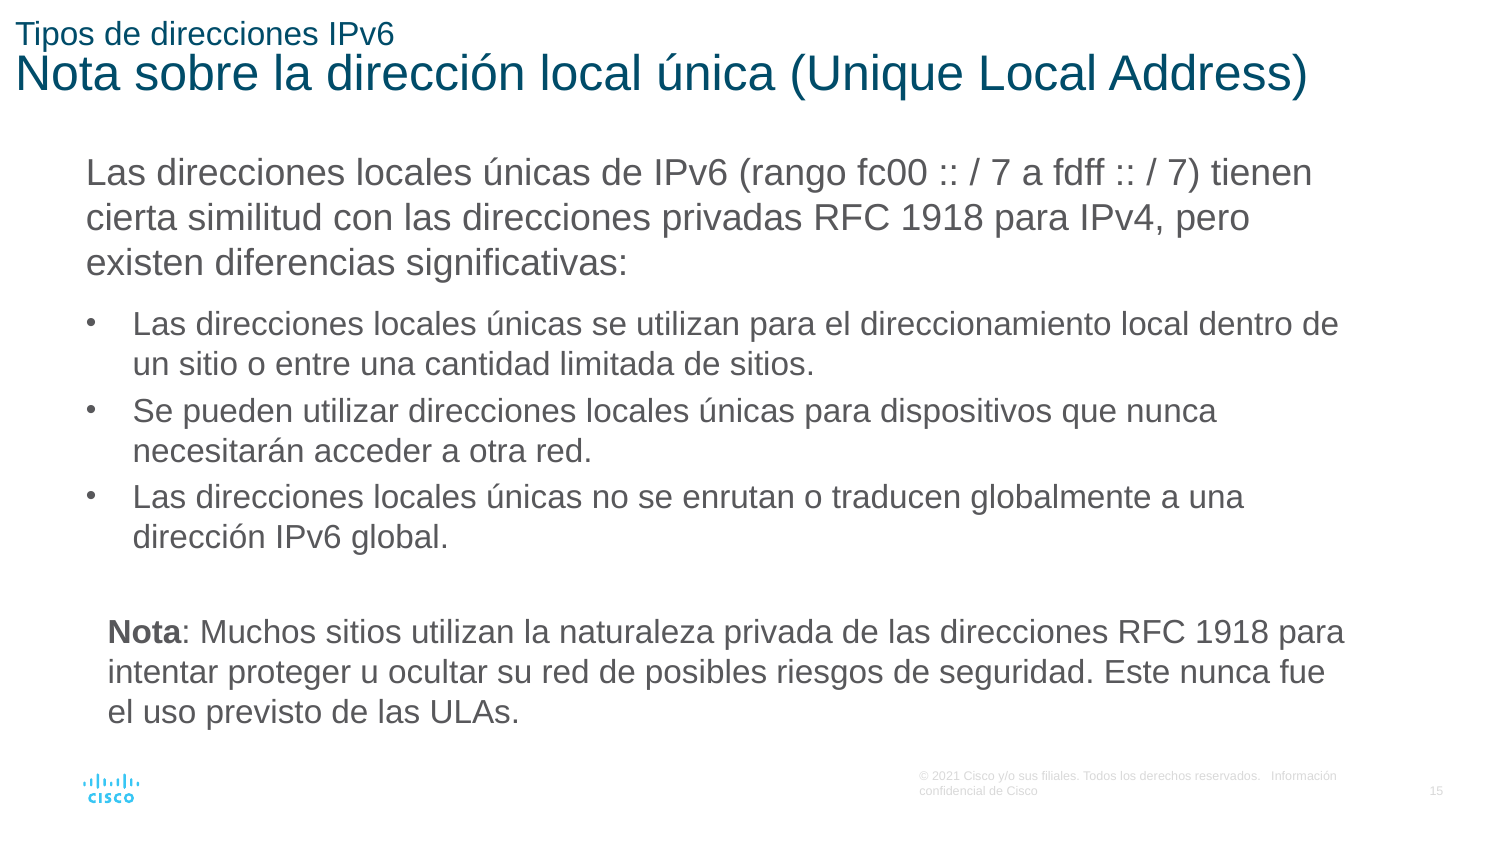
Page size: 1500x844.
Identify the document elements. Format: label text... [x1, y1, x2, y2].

title Tipos de direcciones IPv6 Nota sobre la dirección local única (Unique Local Address) [0, 0, 1369, 121]
text_box Nota: Muchos sitios utilizan la naturaleza privada de las direcciones RFC 1918 para intentar proteger u ocultar su red de posibles riesgos de seguridad. Este nunca fue el uso previsto de las ULAs. [92, 602, 1369, 738]
list Las direcciones locales únicas de IPv6 (rango fc00 :: / 7 a fdff :: / 7) tienen cierta similitud con las direcciones privadas RFC 1918 para IPv4, pero existen diferencias significativas: Las direcciones locales únicas se utilizan para el direccionamiento local dentro de un sitio o entre una cantidad limitada de sitios. Se pueden utilizar direcciones locales únicas para dispositivos que nunca necesitarán acceder a otra red. Las direcciones locales únicas no se enrutan o traducen globalmente a una dirección IPv6 global. [70, 140, 1369, 582]
